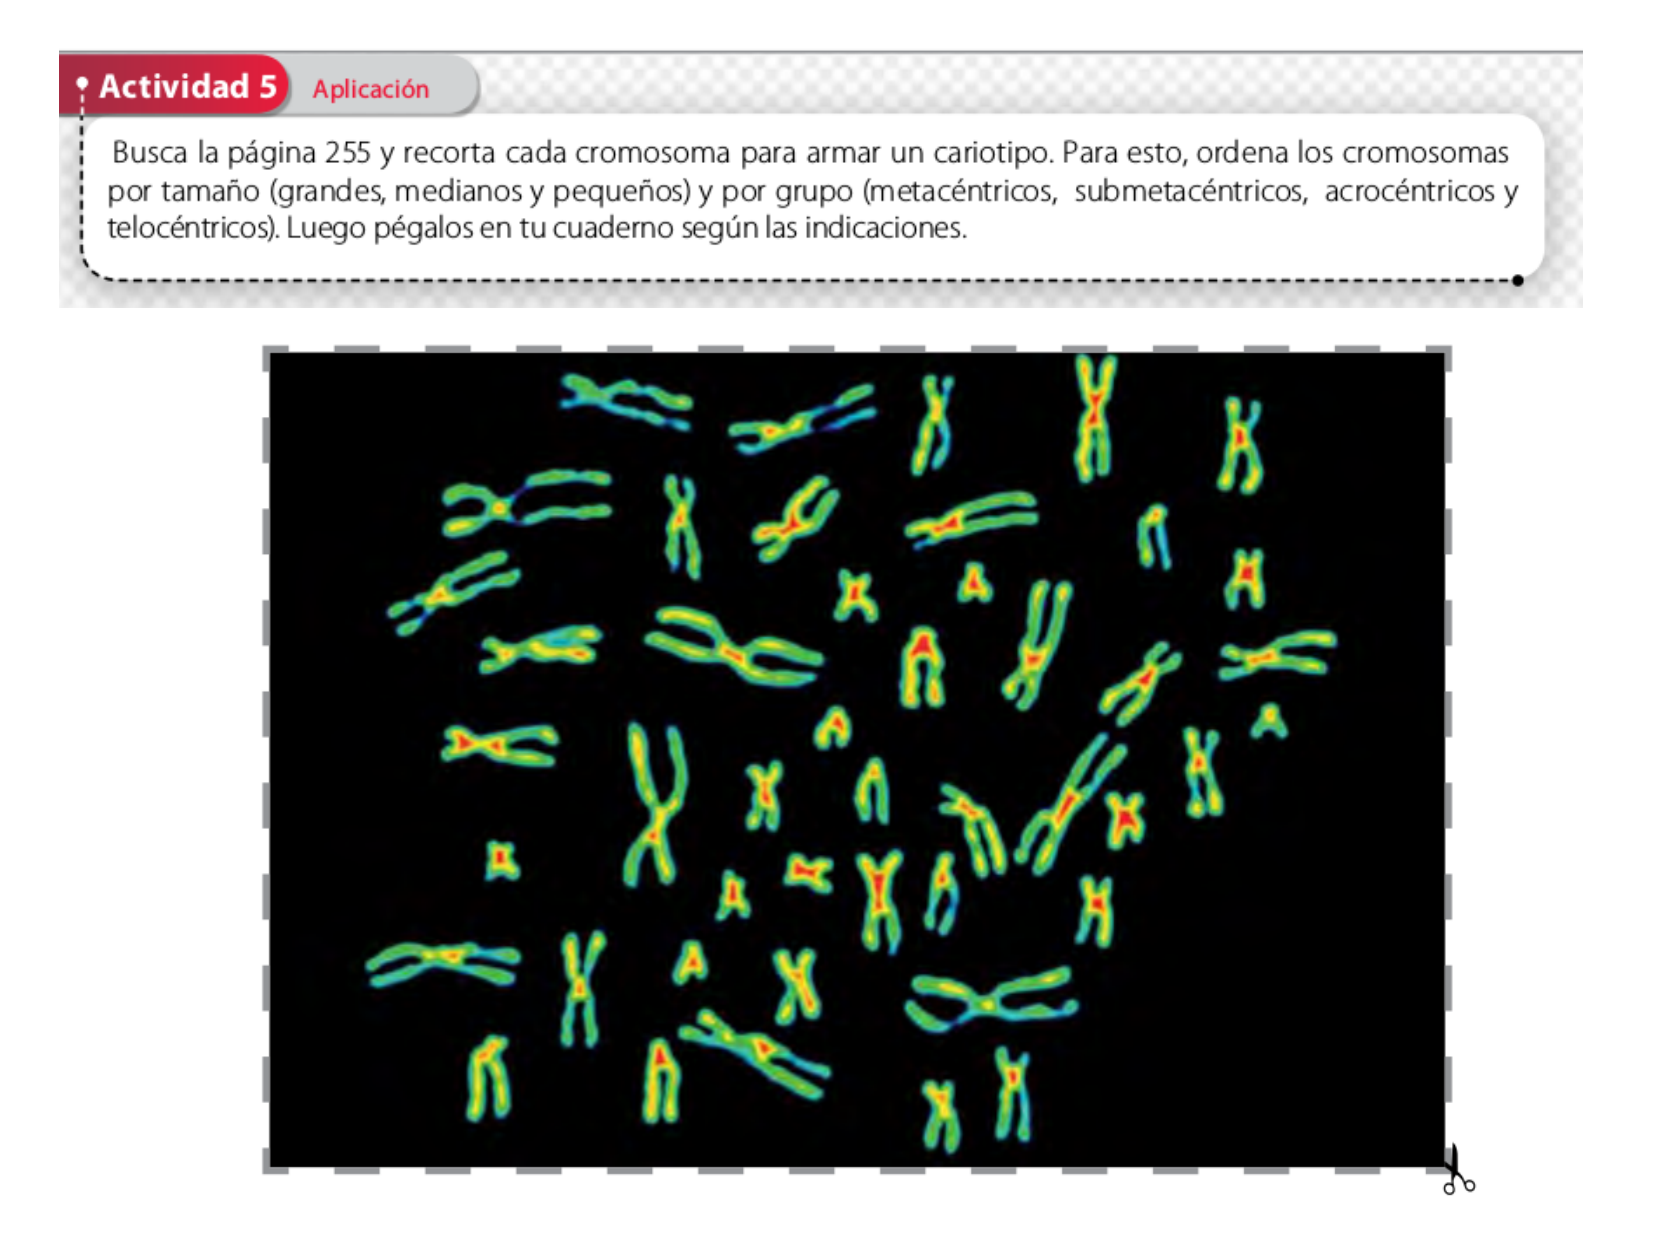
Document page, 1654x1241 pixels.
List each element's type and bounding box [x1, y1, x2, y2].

picture [59, 30, 1583, 308]
picture [258, 335, 1489, 1205]
